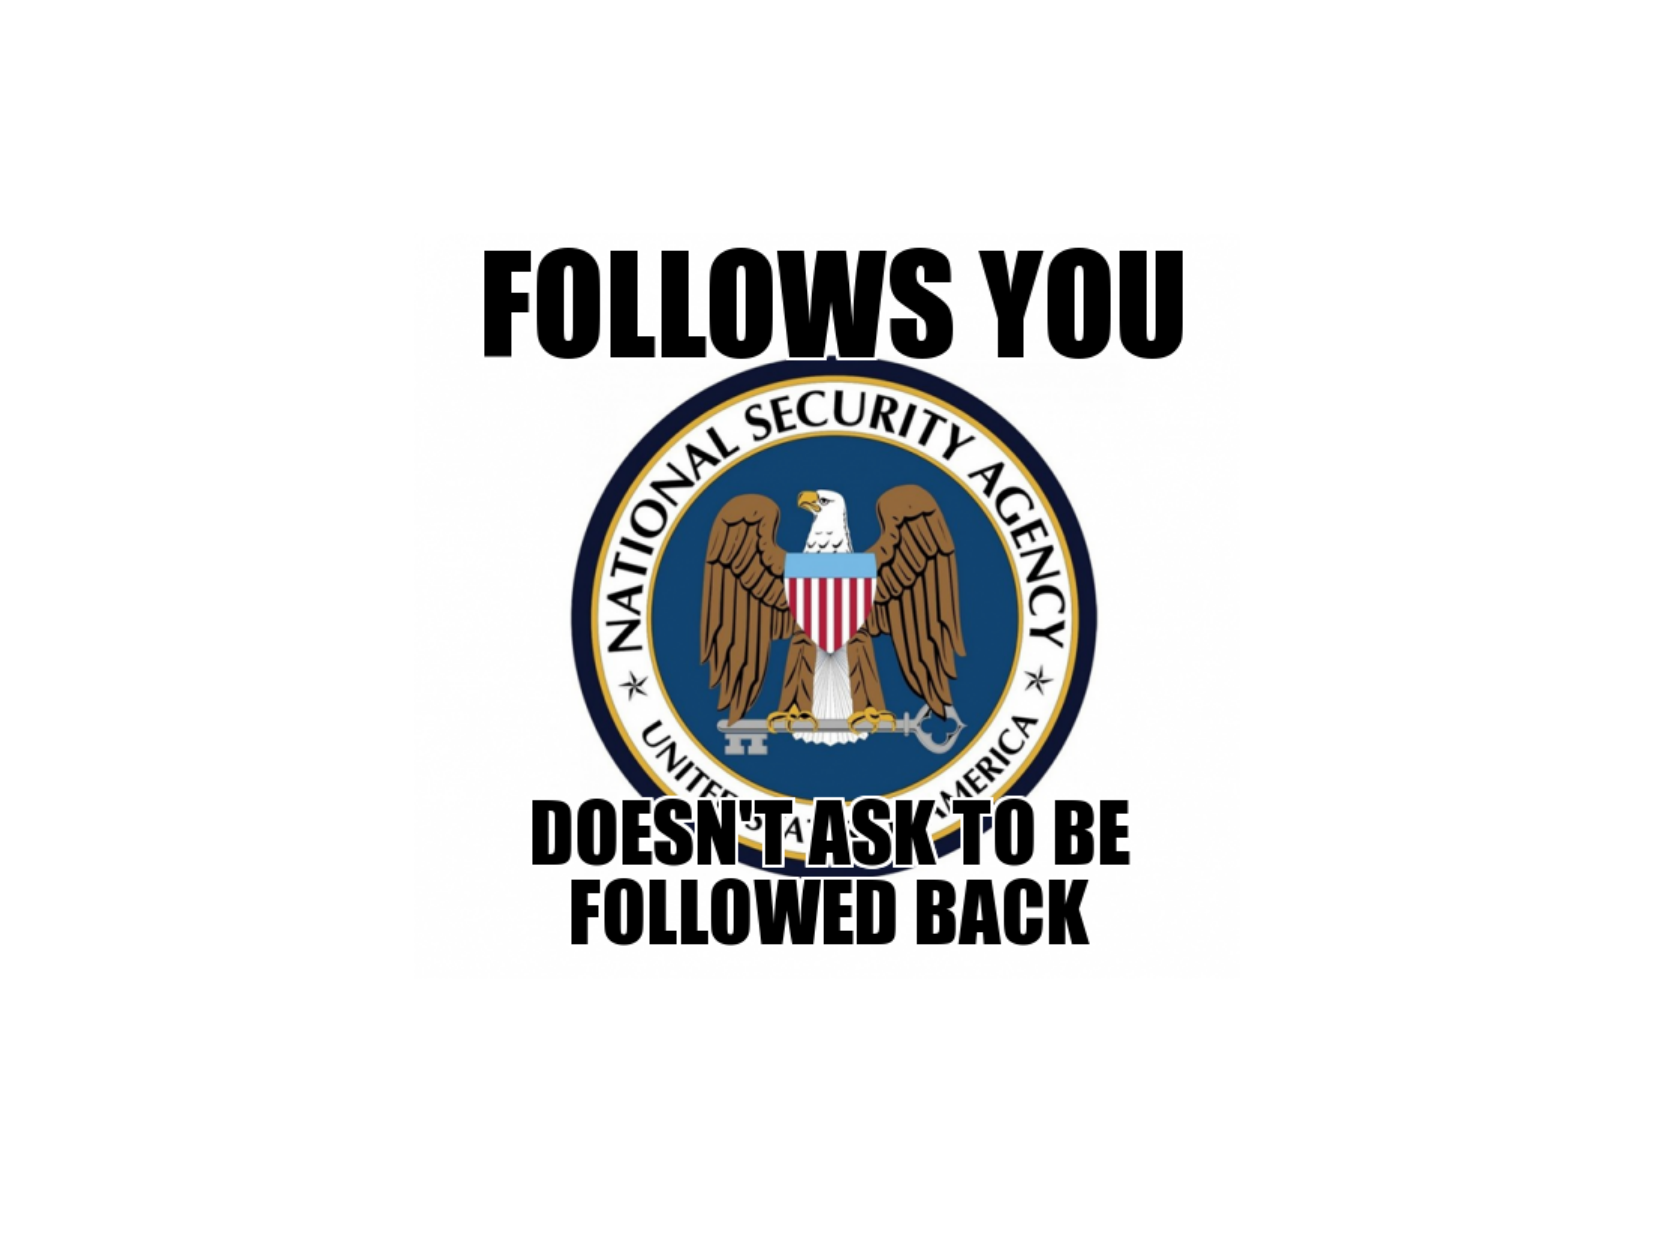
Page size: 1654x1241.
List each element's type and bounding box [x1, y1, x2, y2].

picture [414, 233, 1240, 979]
